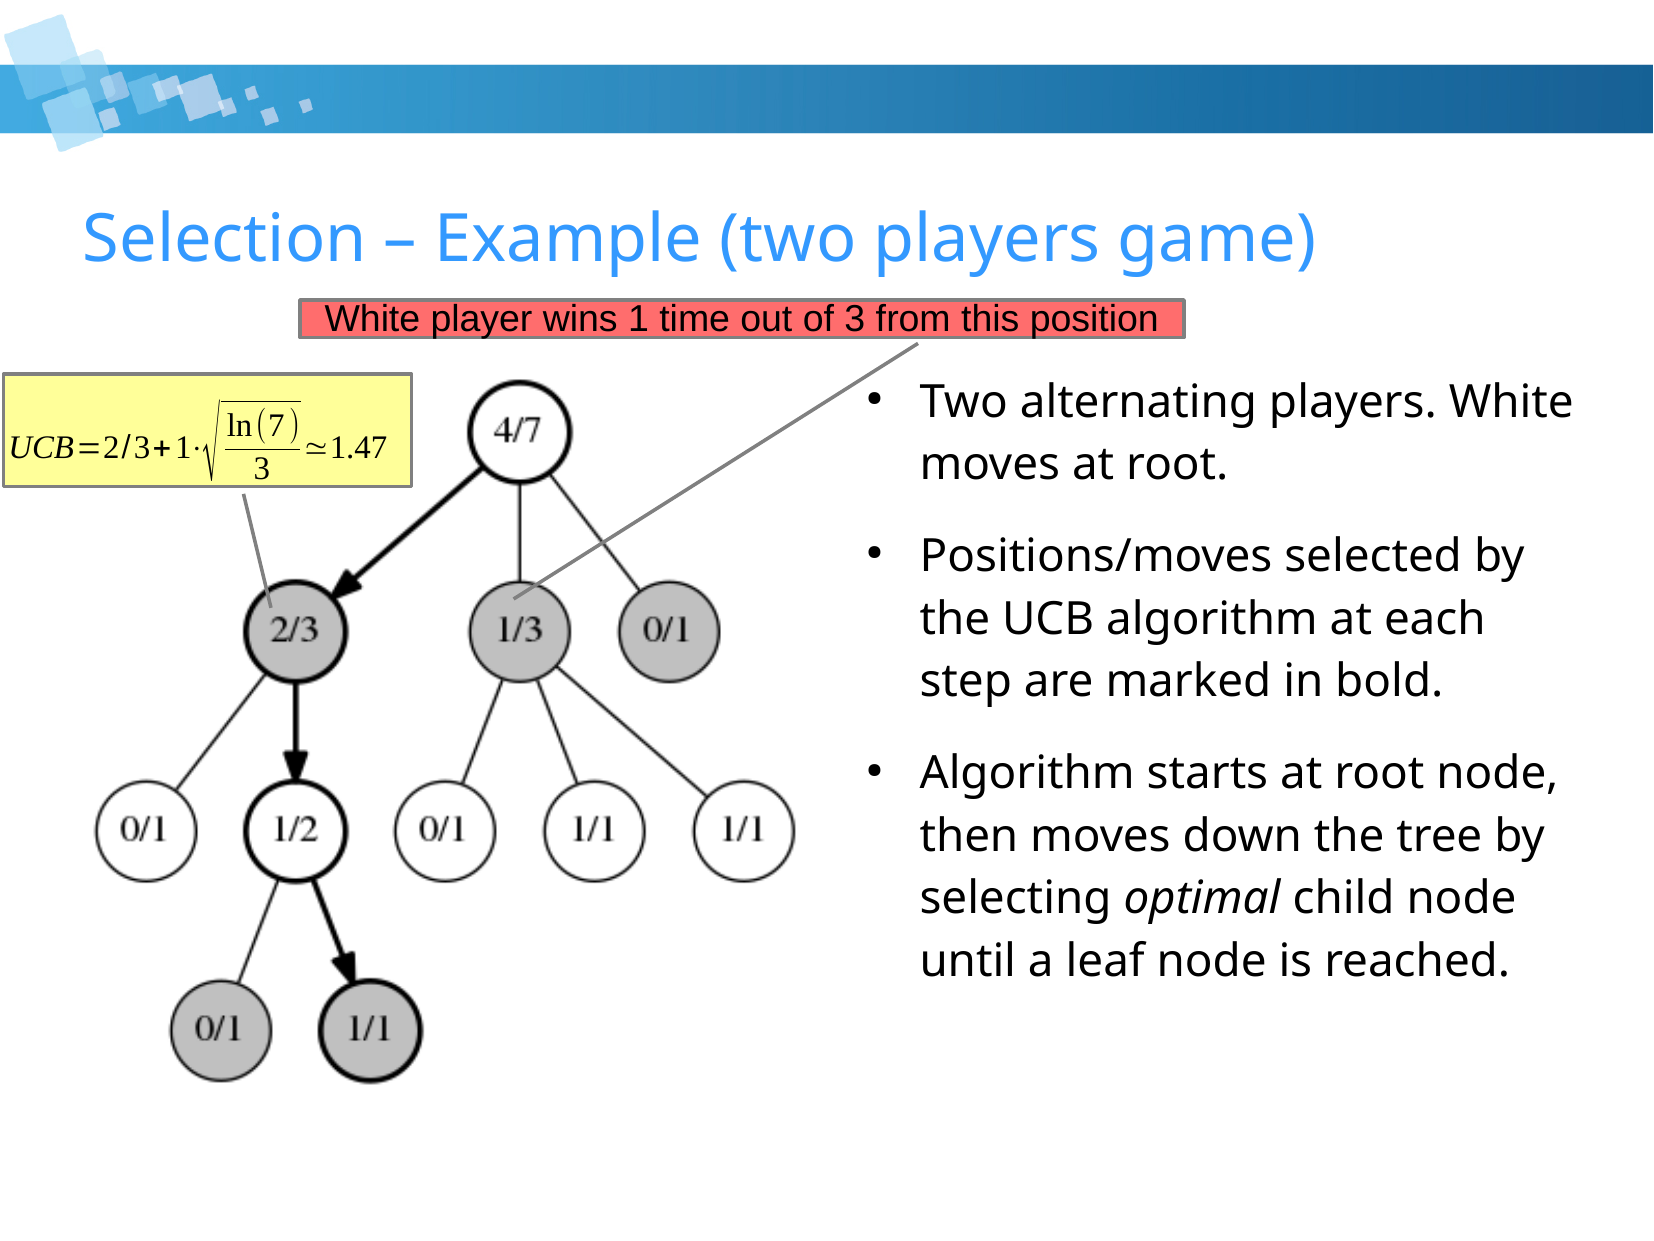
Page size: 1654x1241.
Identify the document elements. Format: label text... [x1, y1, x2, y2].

text_box [3, 374, 411, 486]
text_box White player wins 1 time out of 3 from this position [300, 300, 1184, 338]
picture [0, 0, 1653, 1238]
title Selection – Example (two players game) [82, 132, 1571, 340]
list Two alternating players. White moves at root. Positions/moves selected by the UCB algorithm at each step are marked in bold. Algorithm starts at root node, then moves down the tree by selecting optimal child node until a leaf node is reached. [848, 368, 1576, 1204]
chart [0, 398, 396, 488]
text_box [243, 493, 272, 608]
